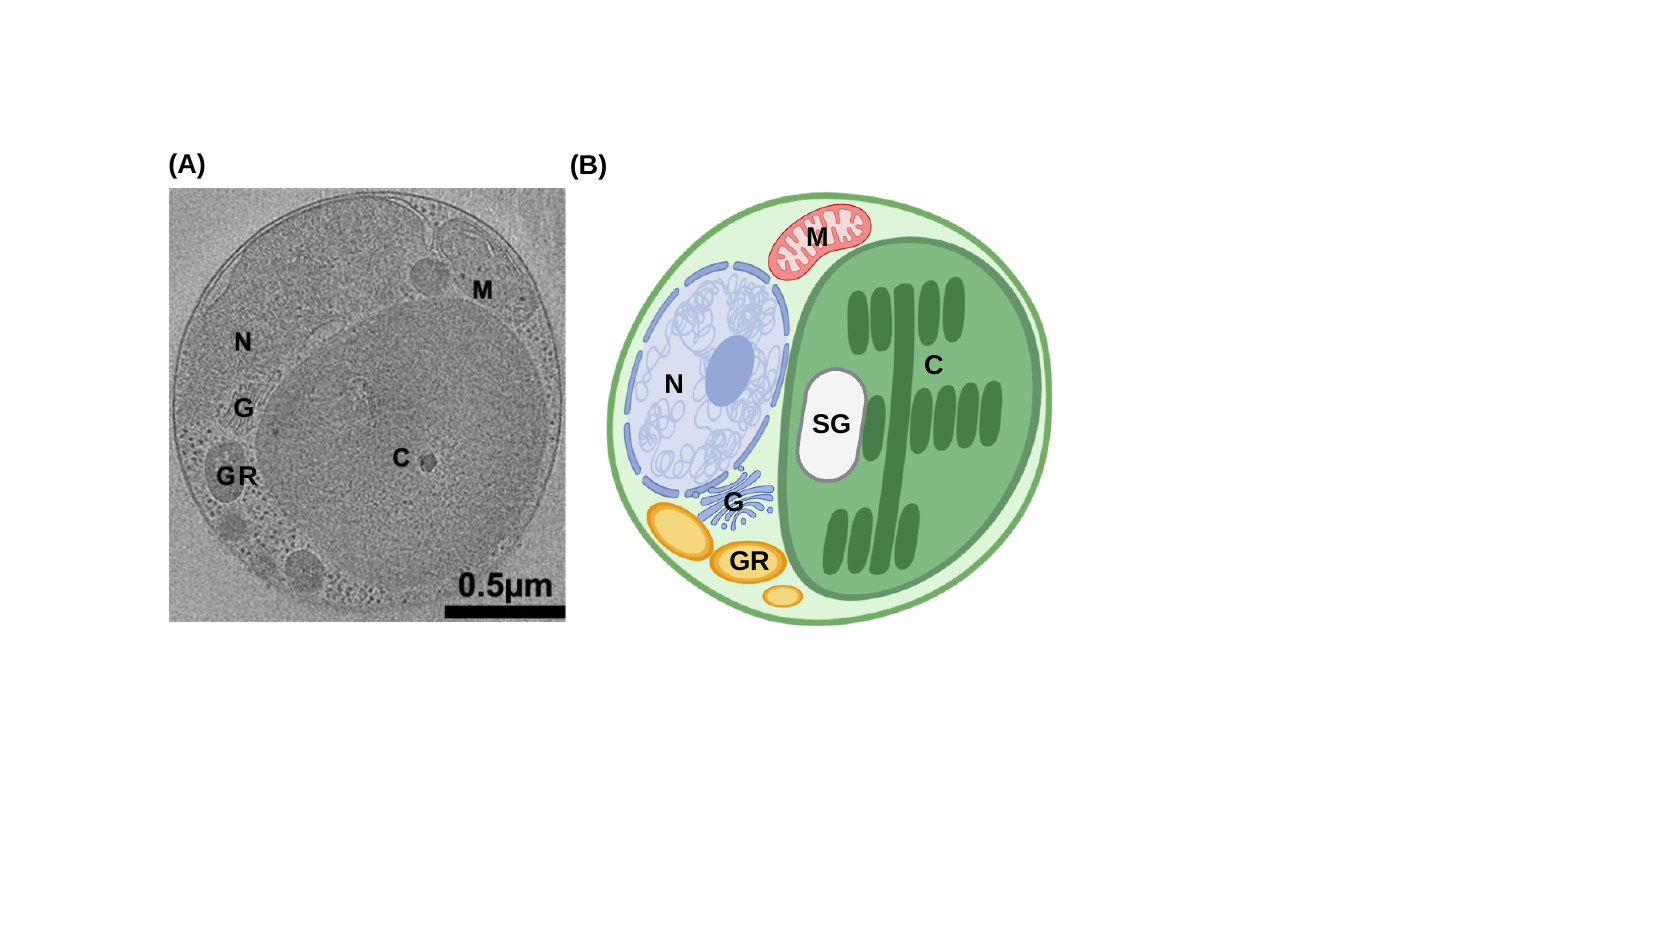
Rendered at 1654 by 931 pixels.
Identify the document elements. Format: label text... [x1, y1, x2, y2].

text_box GR [714, 538, 786, 615]
text_box N [649, 361, 721, 438]
text_box SG [797, 401, 869, 477]
text_box C [909, 342, 969, 388]
text_box M [791, 214, 851, 260]
text_box G [708, 479, 780, 556]
text_box R [200, 453, 296, 529]
text_box G [218, 385, 290, 461]
picture [169, 188, 1083, 633]
text_box (B) [555, 143, 638, 219]
text_box (A) [153, 141, 237, 218]
